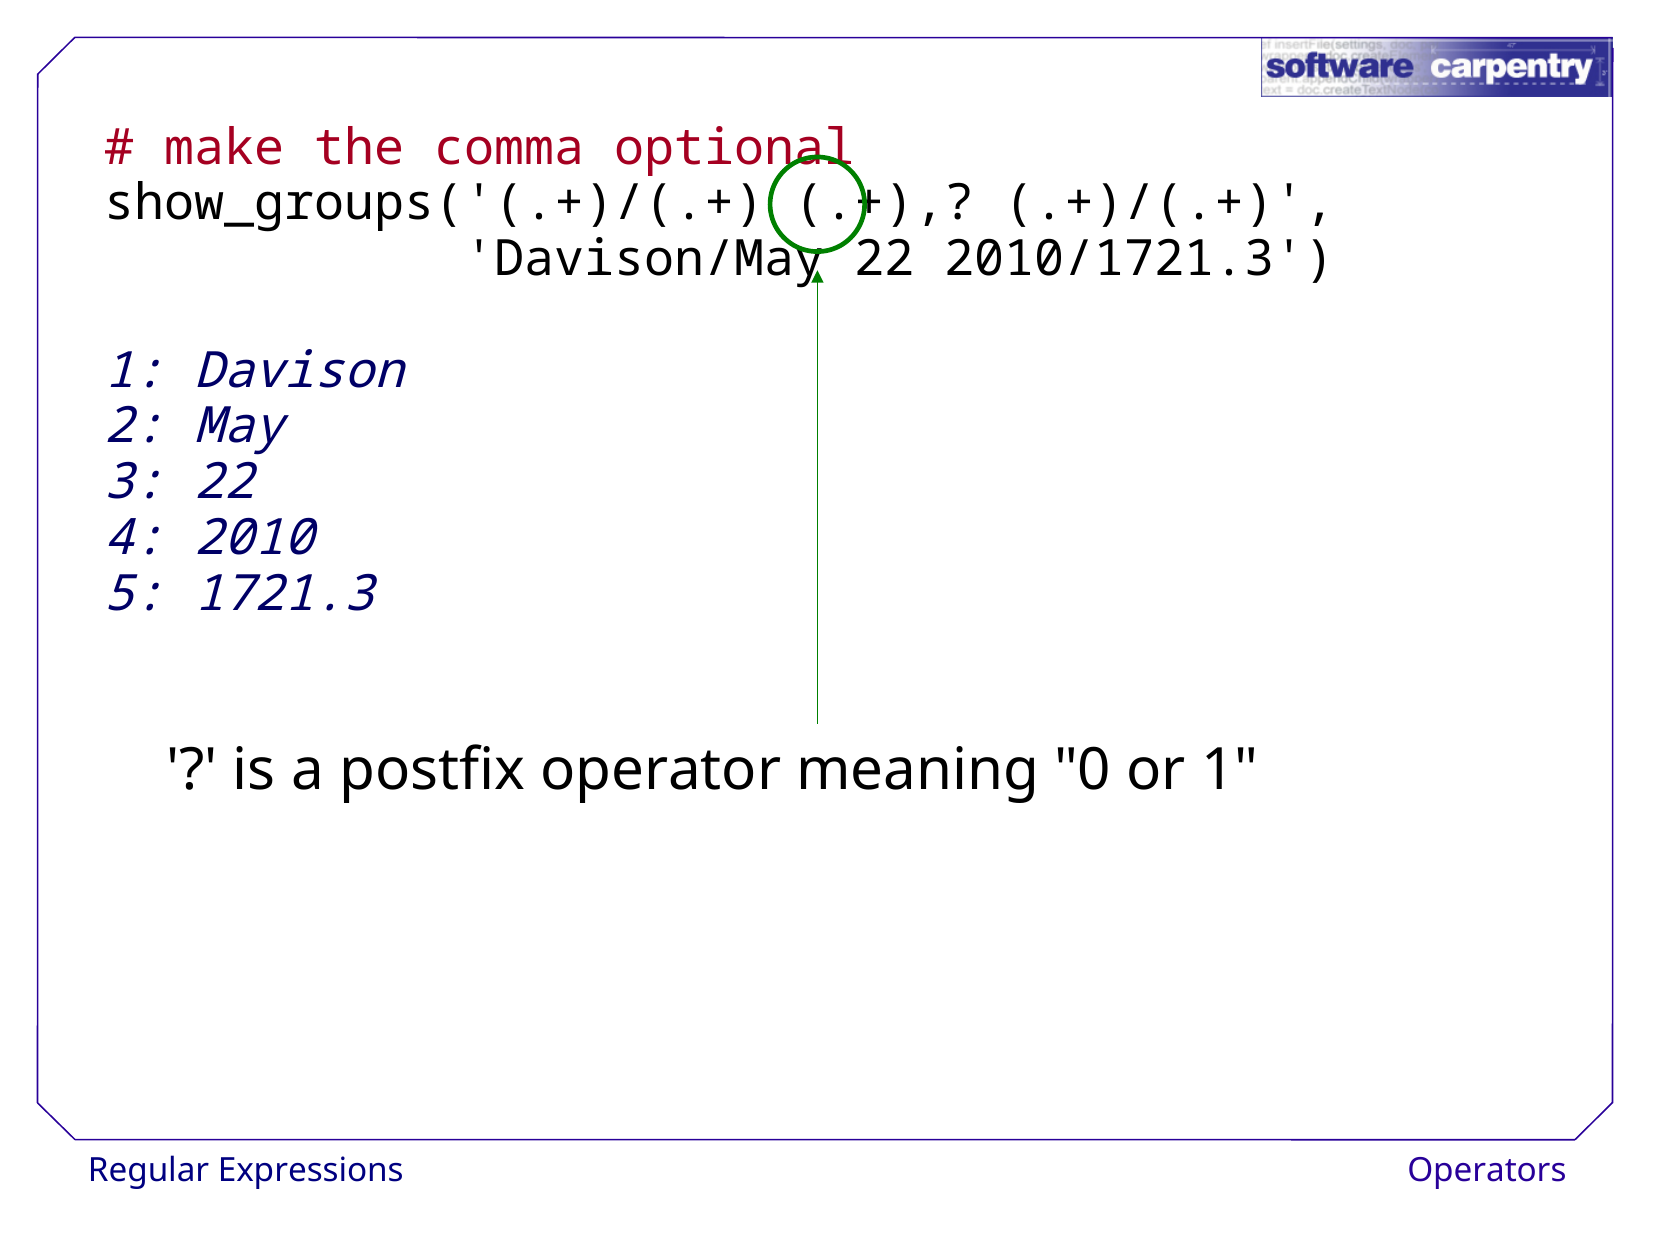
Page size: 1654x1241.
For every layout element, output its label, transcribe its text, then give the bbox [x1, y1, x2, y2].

text_box # make the comma optional show_groups('(.+)/(.+) (.+),? (.+)/(.+)', 'Davison/May 22 2010/1721.3') 1: Davison 2: May 3: 22 4: 2010 5: 1721.3 [89, 112, 1512, 1074]
text_box '?' is a postfix operator meaning "0 or 1" [151, 688, 1530, 810]
picture [1261, 39, 1613, 97]
